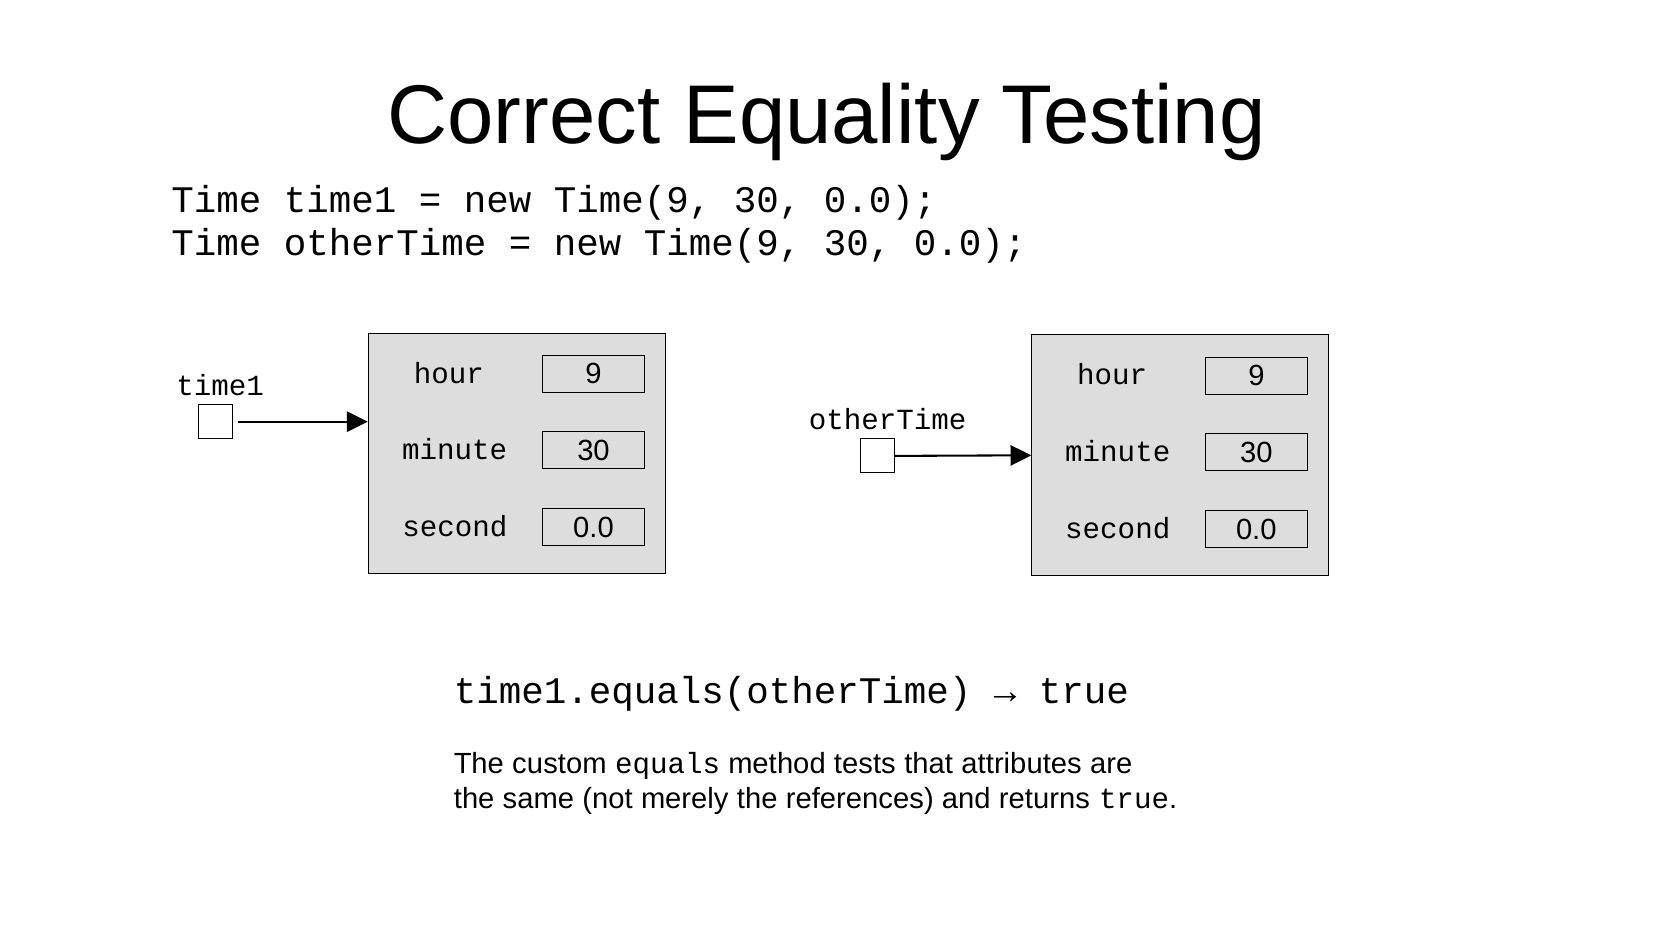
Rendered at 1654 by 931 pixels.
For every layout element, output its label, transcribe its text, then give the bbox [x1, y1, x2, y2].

text_box 0.0 [542, 508, 645, 546]
text_box Time time1 = new Time(9, 30, 0.0); Time otherTime = new Time(9, 30, 0.0); [156, 174, 1052, 283]
text_box [1031, 334, 1329, 576]
text_box [860, 447, 895, 473]
title Correct Equality Testing [82, 37, 1571, 193]
text_box minute [1050, 430, 1191, 478]
text_box second [387, 504, 528, 553]
text_box minute [387, 428, 528, 477]
text_box time1.equals(otherTime) → true The custom equals method tests that attributes are the same (not merely the references) and returns true. [438, 664, 1197, 849]
text_box 30 [542, 431, 645, 469]
text_box otherTime [794, 398, 982, 447]
text_box [368, 333, 666, 574]
text_box time1 [161, 364, 279, 412]
text_box 9 [542, 355, 645, 393]
text_box [198, 412, 233, 439]
text_box 0.0 [1205, 510, 1308, 548]
text_box 9 [1205, 357, 1308, 395]
text_box 30 [1205, 433, 1308, 471]
text_box hour [1062, 353, 1162, 402]
text_box second [1050, 506, 1191, 555]
text_box hour [399, 351, 499, 400]
